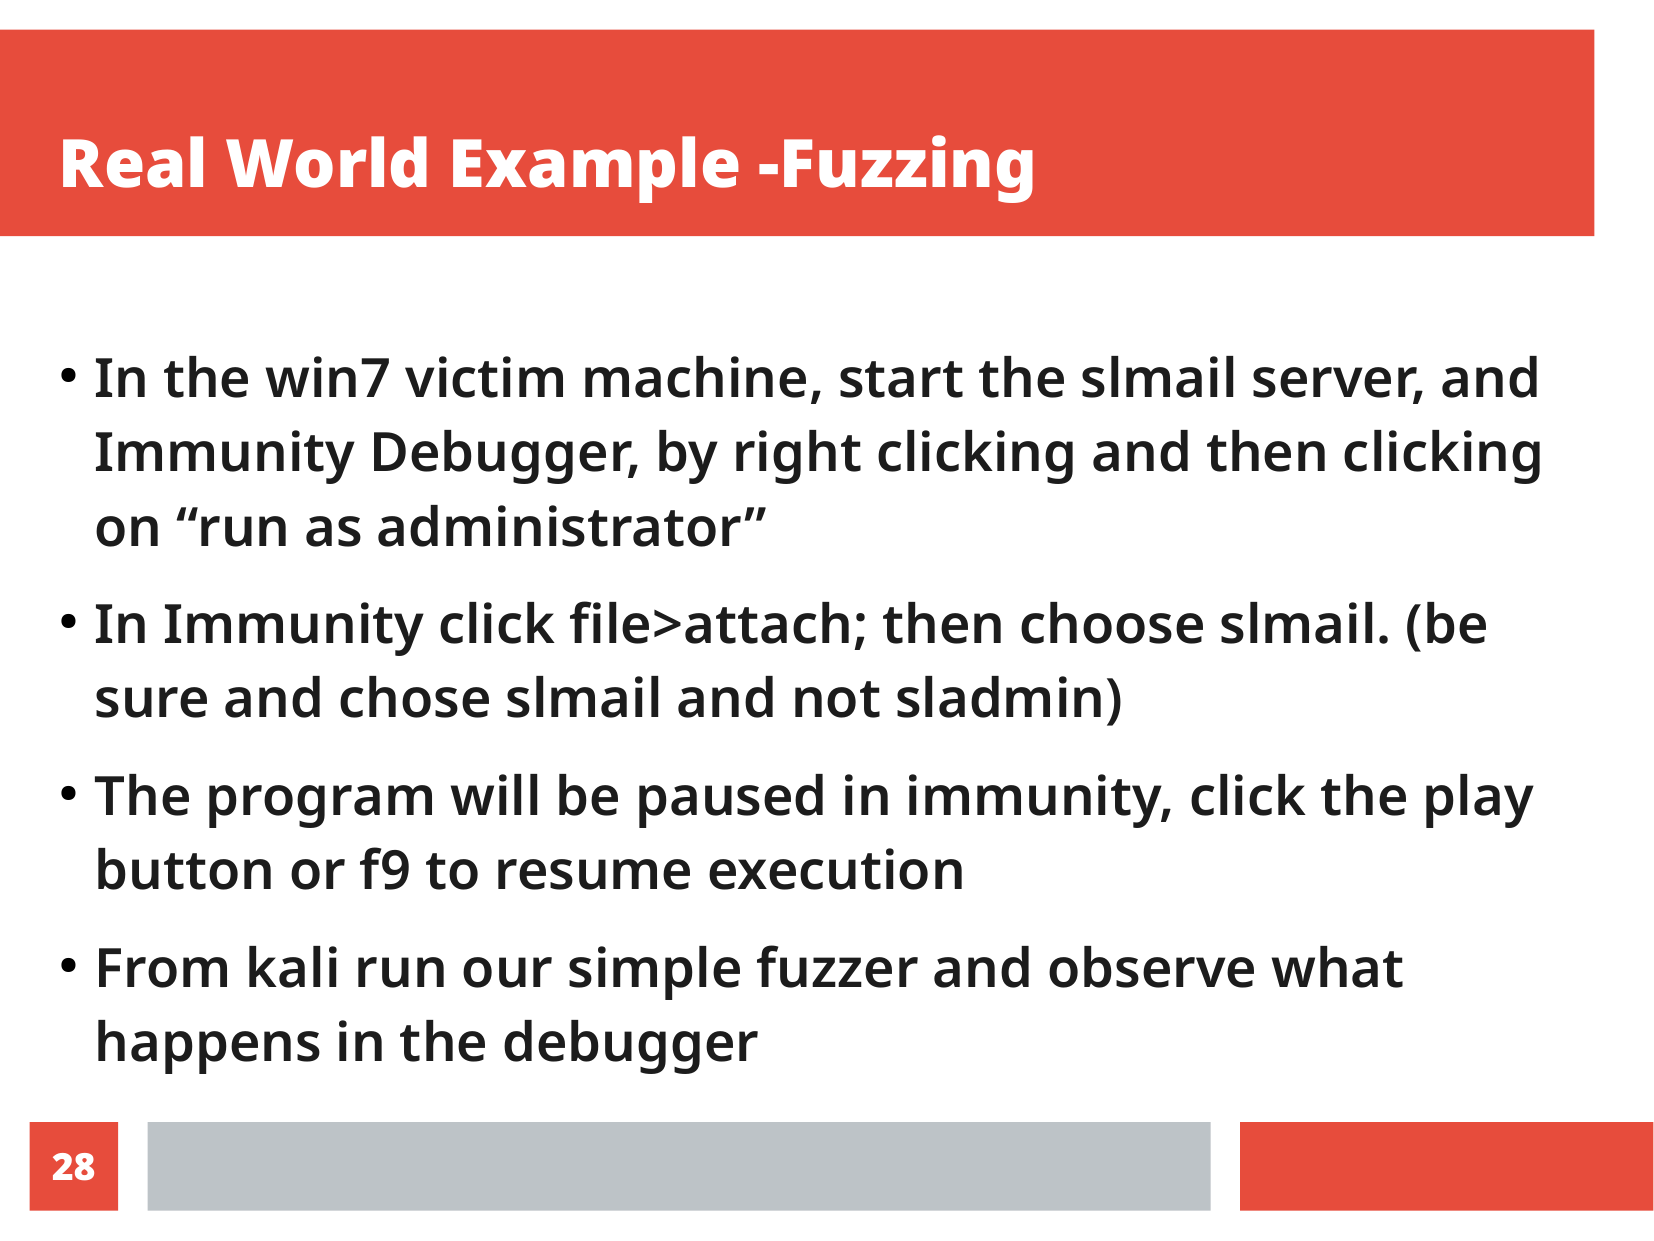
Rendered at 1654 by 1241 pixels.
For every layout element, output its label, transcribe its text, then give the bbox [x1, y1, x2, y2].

list In the win7 victim machine, start the slmail server, and Immunity Debugger, by right clicking and then clicking on “run as administrator” In Immunity click file>attach; then choose slmail. (be sure and chose slmail and not sladmin) The program will be paused in immunity, click the play button or f9 to resume execution From kali run our simple fuzzer and observe what happens in the debugger [59, 324, 1565, 1093]
title Real World Example -Fuzzing [59, 59, 1595, 207]
